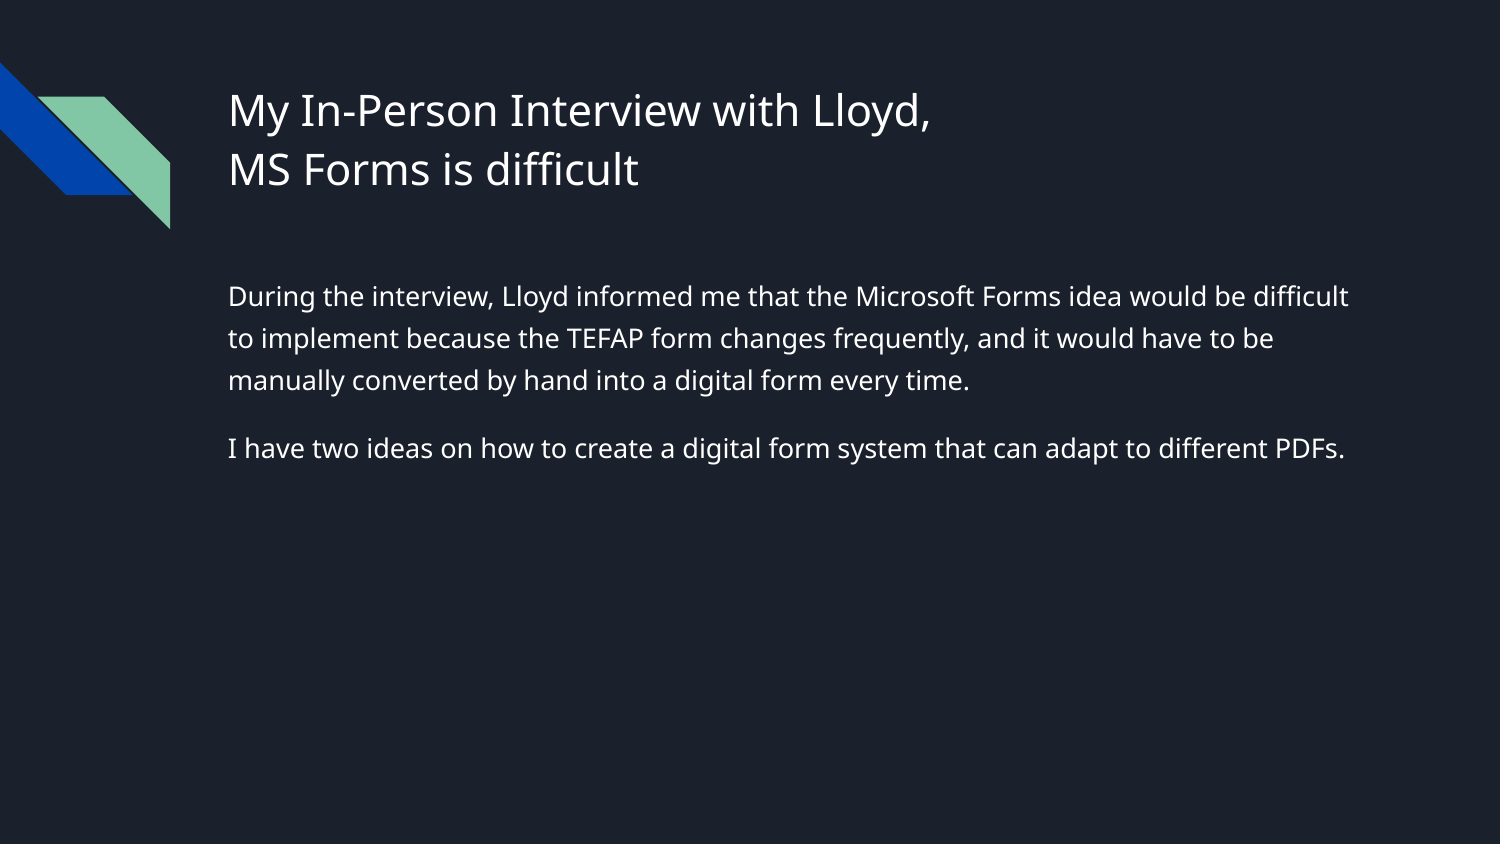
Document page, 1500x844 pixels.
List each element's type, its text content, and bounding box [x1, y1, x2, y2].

list During the interview, Lloyd informed me that the Microsoft Forms idea would be difficult to implement because the TEFAP form changes frequently, and it would have to be manually converted by hand into a digital form every time. I have two ideas on how to create a digital form system that can adapt to different PDFs. [212, 257, 1368, 735]
title My In-Person Interview with Lloyd, MS Forms is difficult [212, 64, 1368, 215]
